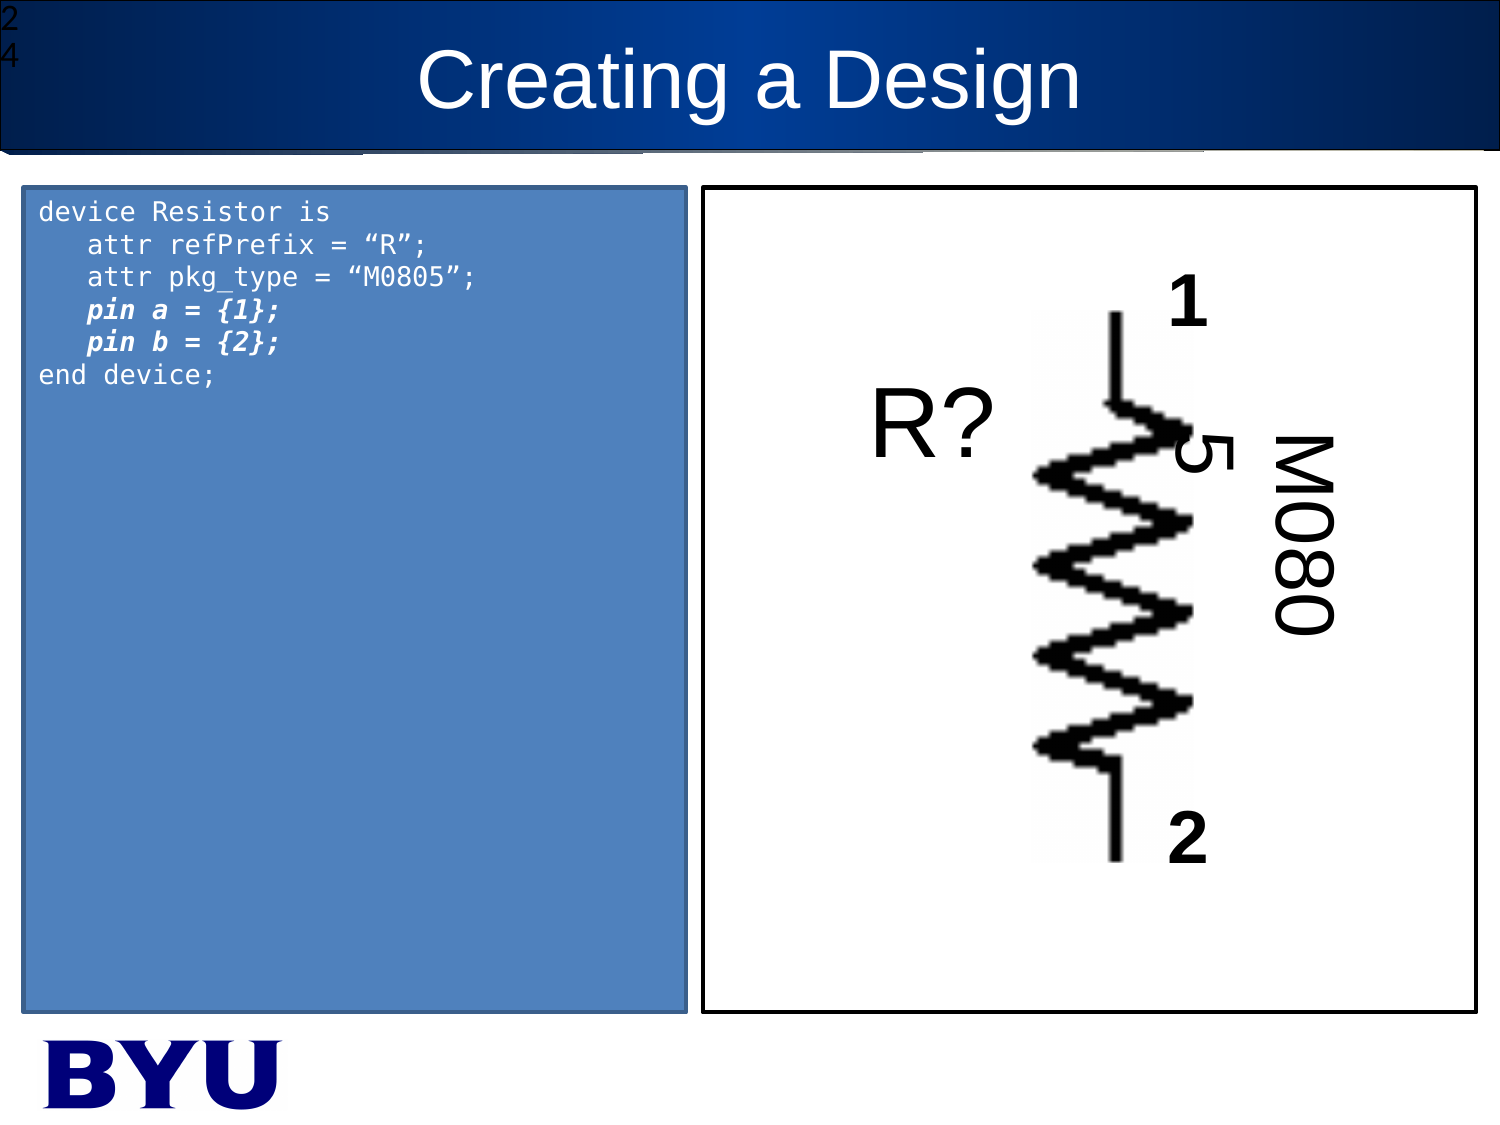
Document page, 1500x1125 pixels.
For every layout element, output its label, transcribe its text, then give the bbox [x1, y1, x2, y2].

text_box R? [853, 350, 1012, 485]
text_box M0805 [1237, 416, 1368, 686]
text_box [702, 187, 1477, 1013]
picture [37, 1039, 288, 1111]
title Creating a Design [75, 0, 1425, 150]
text_box 2 [1153, 781, 1225, 887]
text_box device Resistor is attr refPrefix = “R”; attr pkg_type = “M0805”; pin a = {1}; pin b = {2}; end device; [23, 187, 686, 1013]
text_box 1 [1153, 243, 1225, 349]
picture [1031, 310, 1194, 863]
